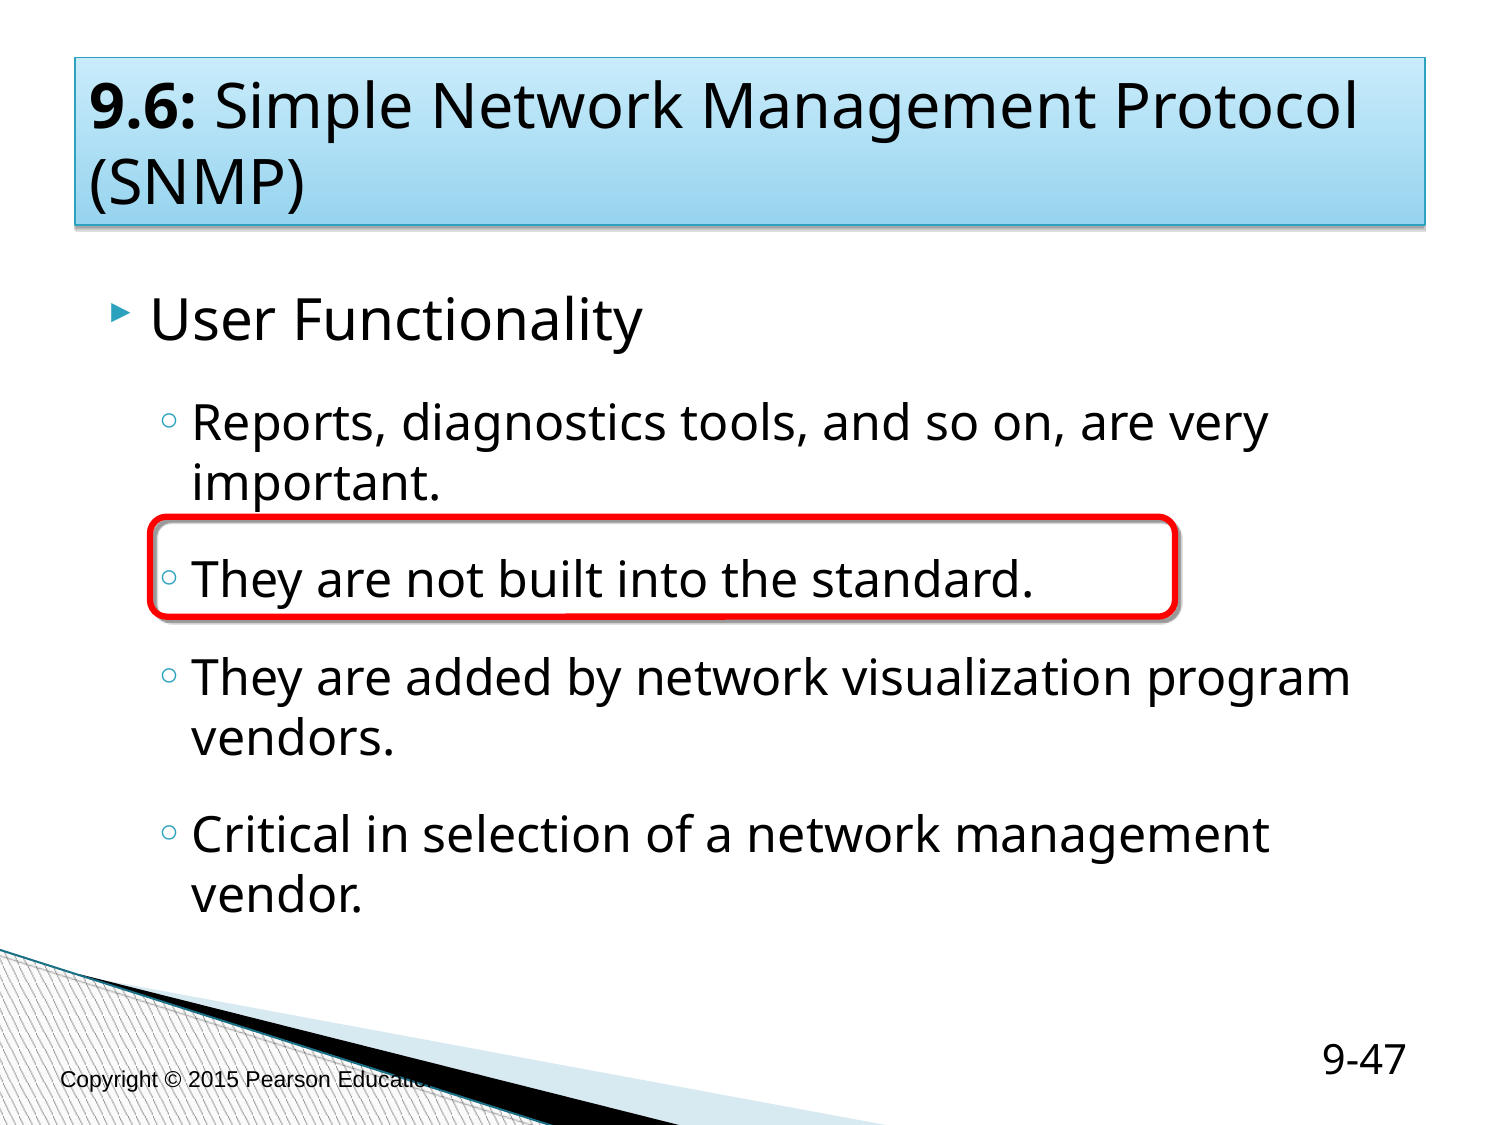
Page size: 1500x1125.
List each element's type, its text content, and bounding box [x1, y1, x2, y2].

list User Functionality Reports, diagnostics tools, and so on, are very important. They are not built into the standard. They are added by network visualization program vendors. Critical in selection of a network management vendor. [75, 275, 1425, 1038]
title 9.6: Simple Network Management Protocol (SNMP) [75, 57, 1425, 225]
picture [0, 952, 543, 1125]
footer Copyright © 2015 Pearson Education, Inc. [37, 1050, 513, 1100]
slide_number 9-<number> [1287, 1037, 1423, 1098]
